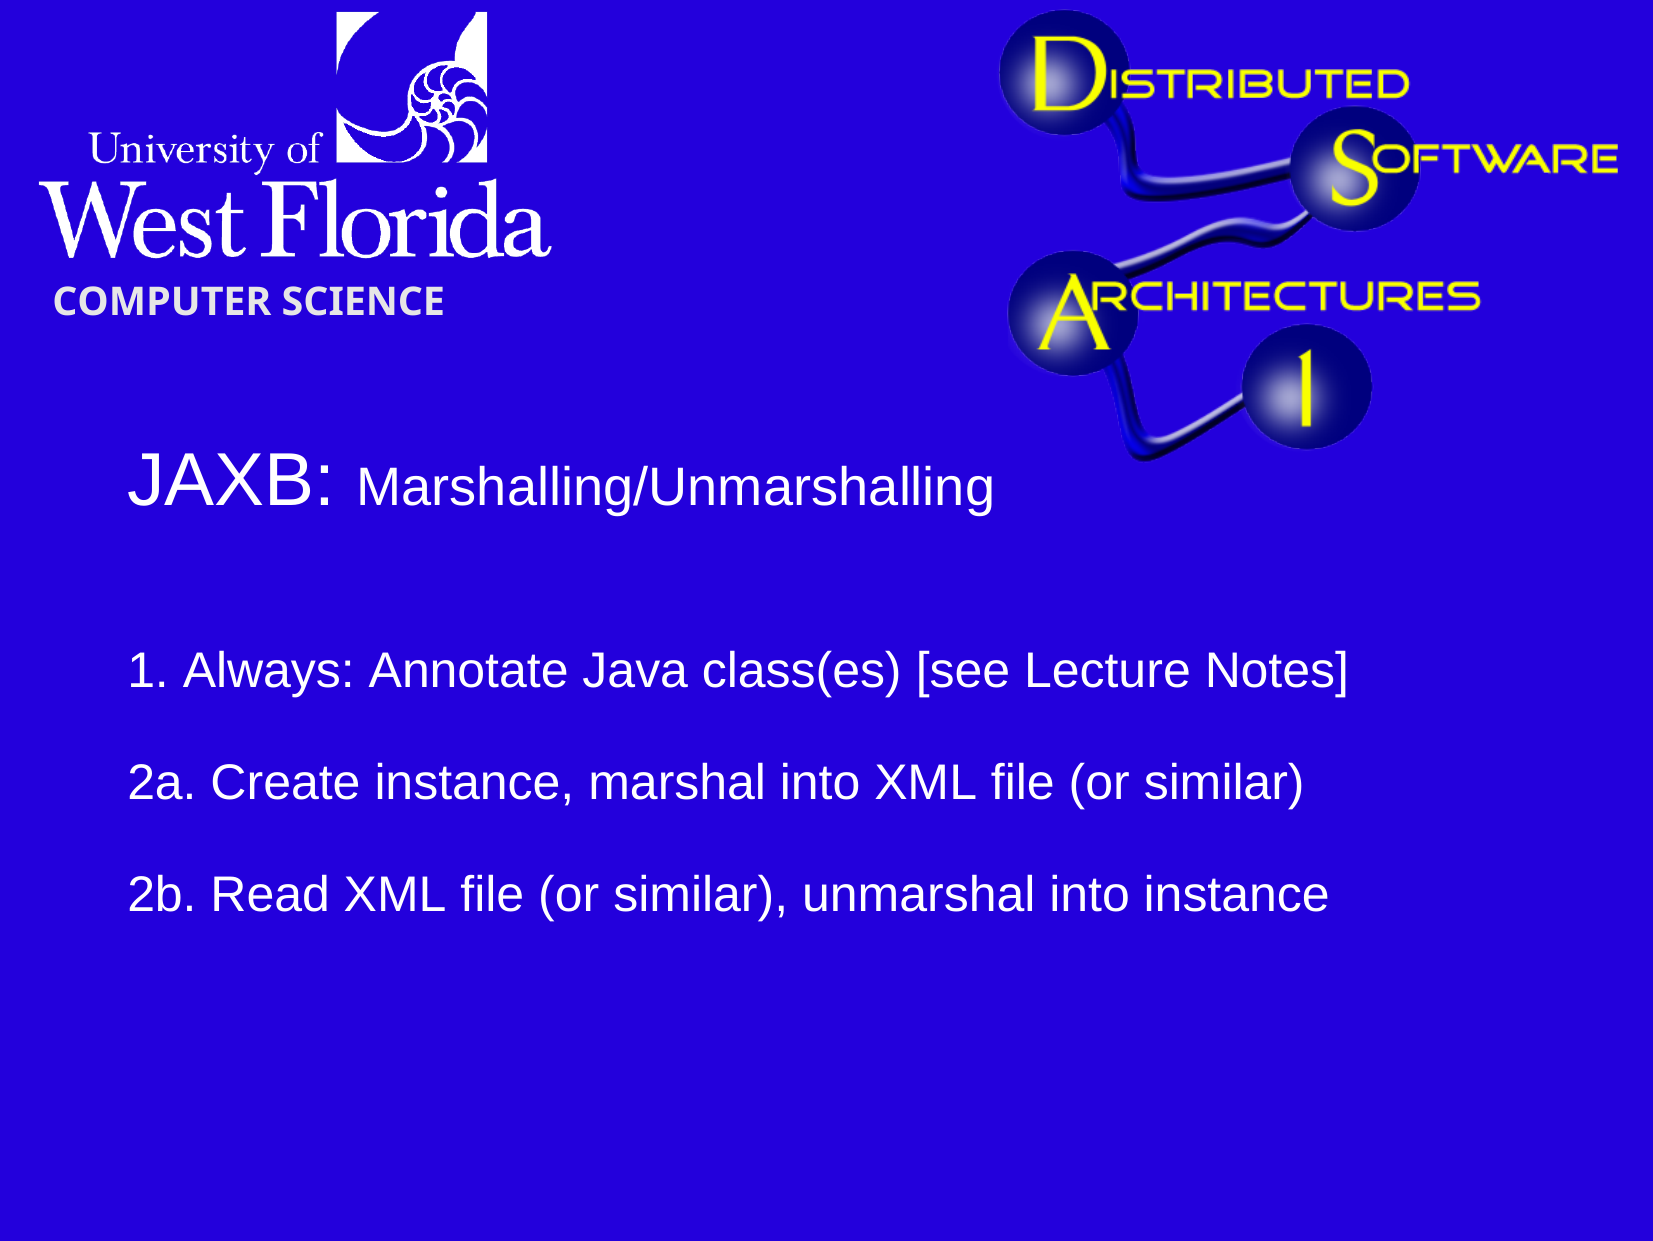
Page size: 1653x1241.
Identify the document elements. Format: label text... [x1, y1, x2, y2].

text_box COMPUTER SCIENCE [37, 262, 563, 333]
text_box JAXB: Marshalling/Unmarshalling 1. Always: Annotate Java class(es) [see Lecture Notes] 2a. Create instance, marshal into XML file (or similar) 2b. Read XML file (or similar), unmarshal into instance [112, 426, 1388, 1102]
picture [37, 0, 559, 262]
picture [910, 0, 1653, 506]
